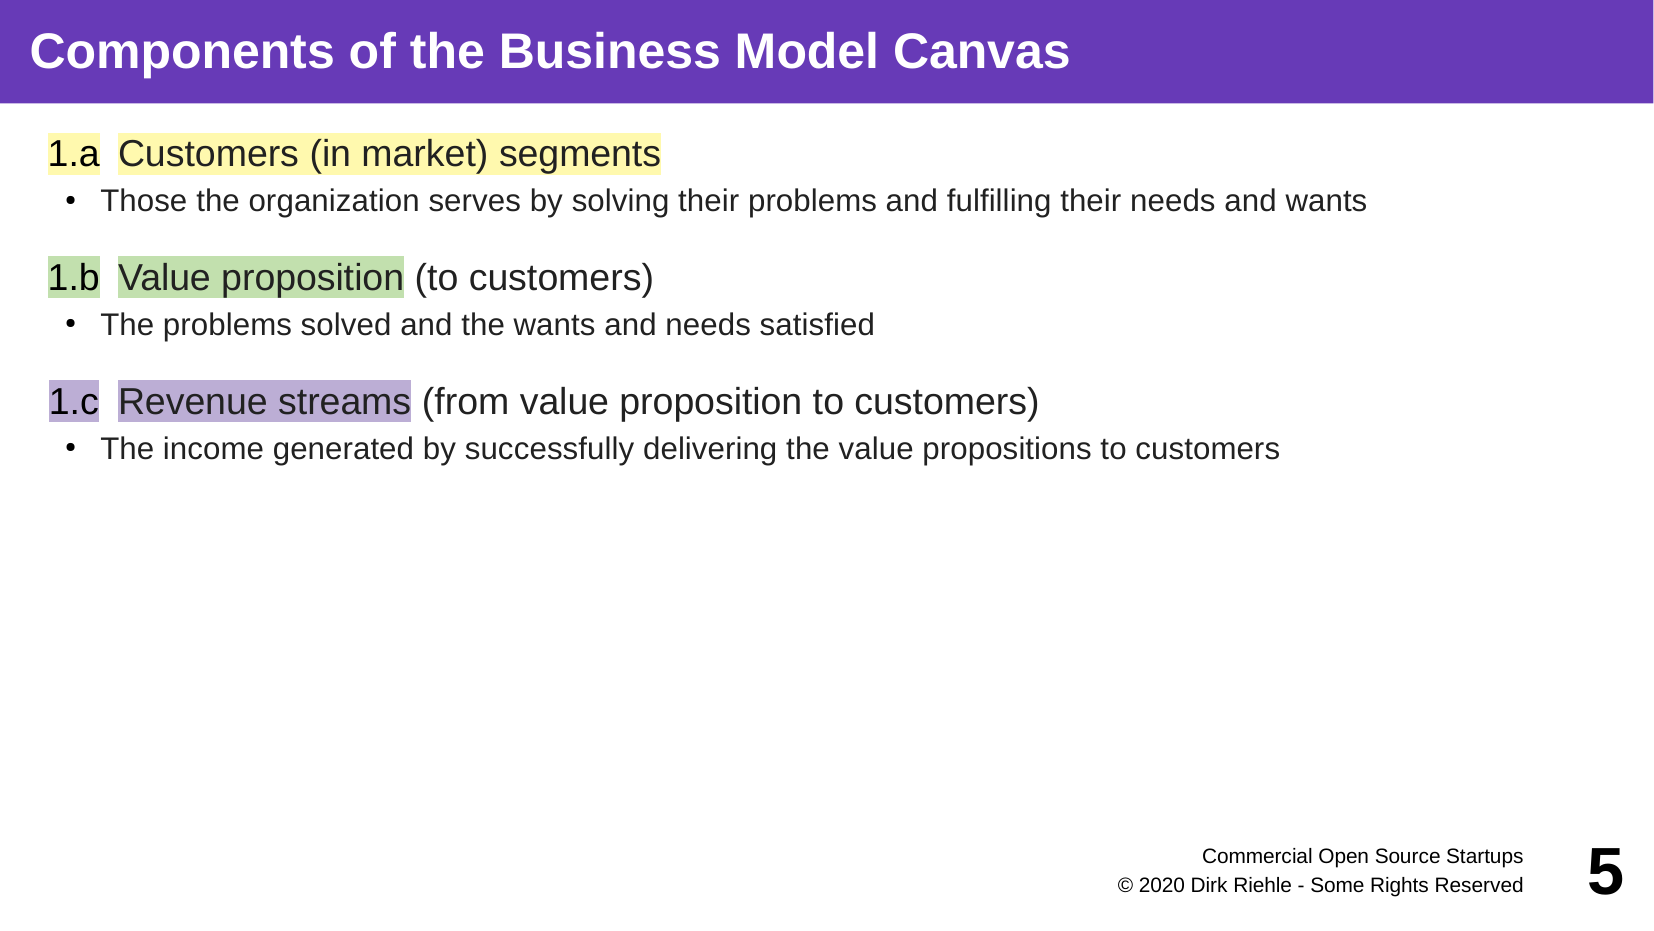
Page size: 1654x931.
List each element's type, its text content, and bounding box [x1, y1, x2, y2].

title Components of the Business Model Canvas [0, 0, 1654, 104]
list Customers (in market) segments Those the organization serves by solving their problems and fulfilling their needs and wants Value proposition (to customers) The problems solved and the wants and needs satisfied Revenue streams (from value proposition to customers) The income generated by successfully delivering the value propositions to customers [29, 132, 1625, 813]
